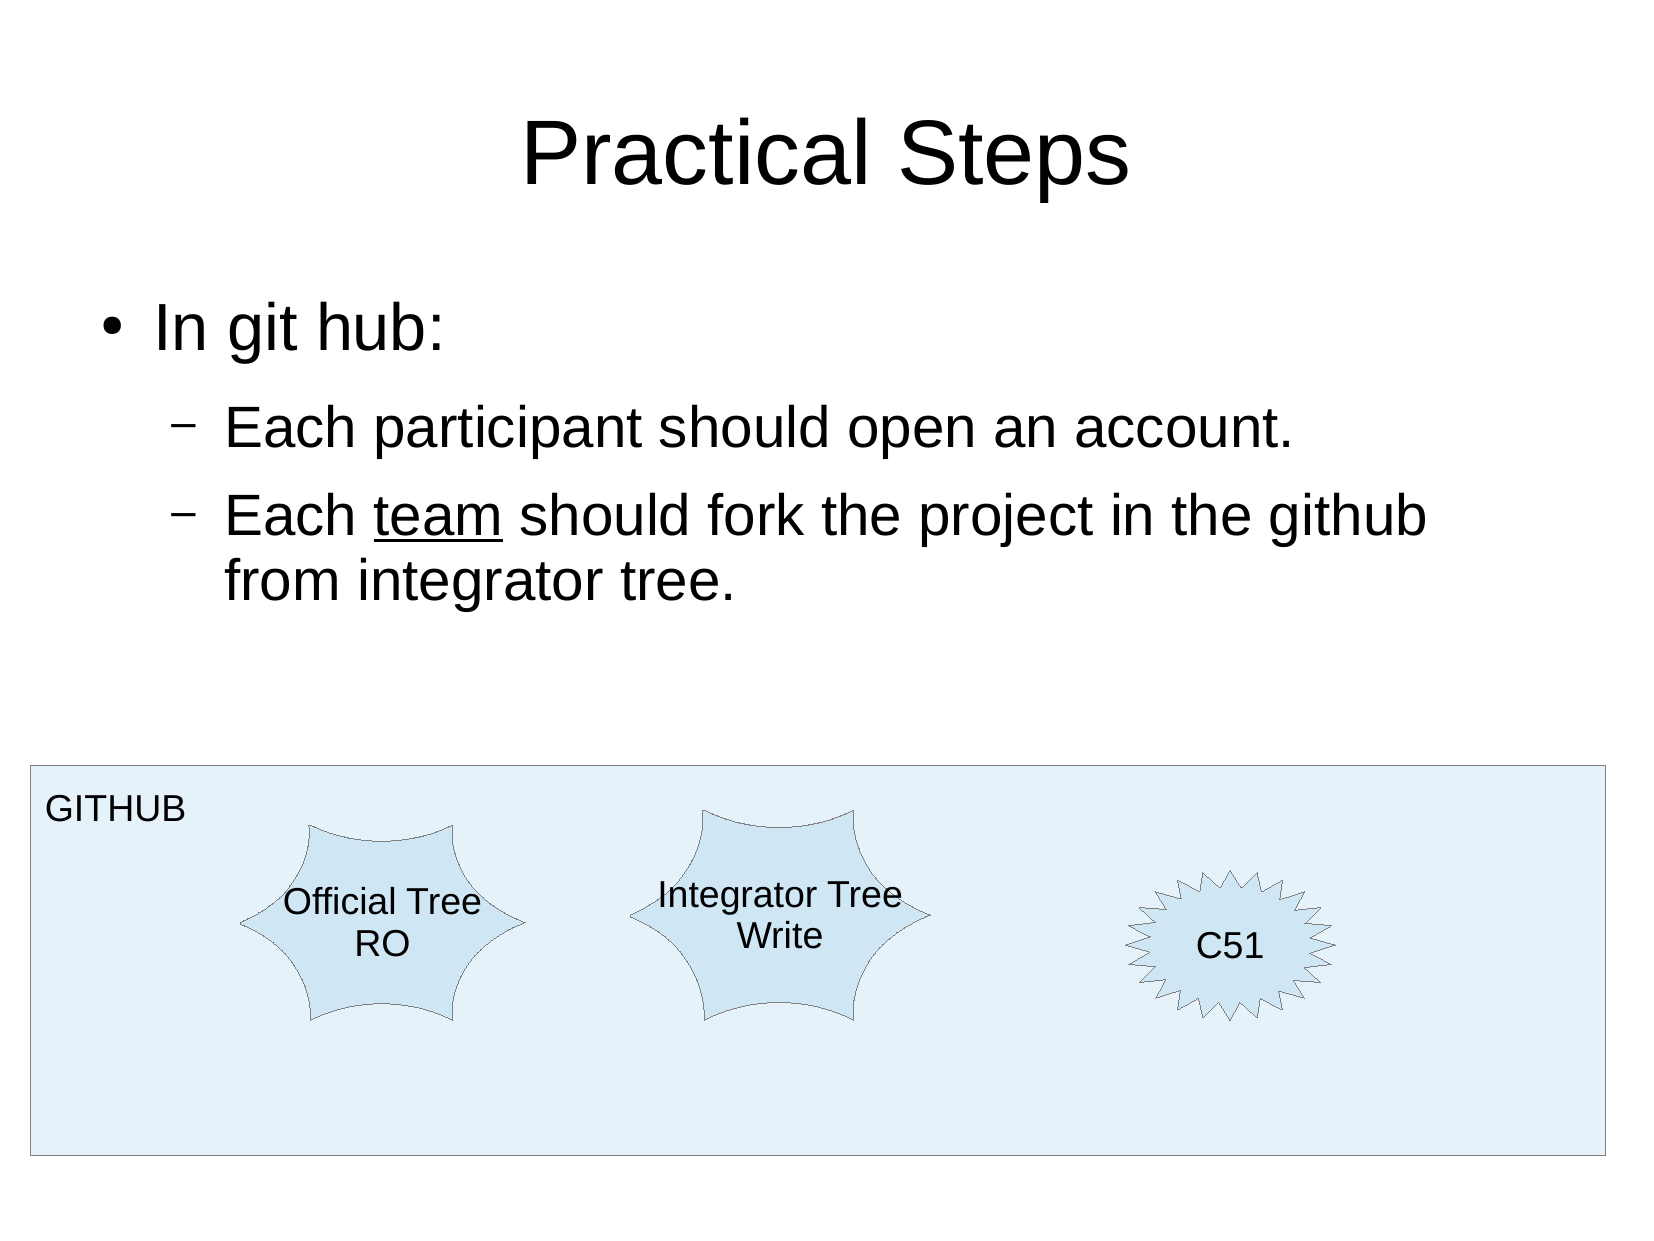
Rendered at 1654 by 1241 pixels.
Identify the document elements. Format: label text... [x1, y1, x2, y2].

text_box Official Tree RO [240, 825, 526, 1021]
text_box Integrator Tree Write [630, 810, 931, 1021]
text_box [30, 765, 1606, 1156]
text_box GITHUB [30, 780, 271, 837]
list In git hub: Each participant should open an account. Each team should fork the project in the github from integrator tree. [82, 290, 1538, 706]
text_box C51 [1125, 870, 1336, 1021]
title Practical Steps [82, 49, 1571, 257]
